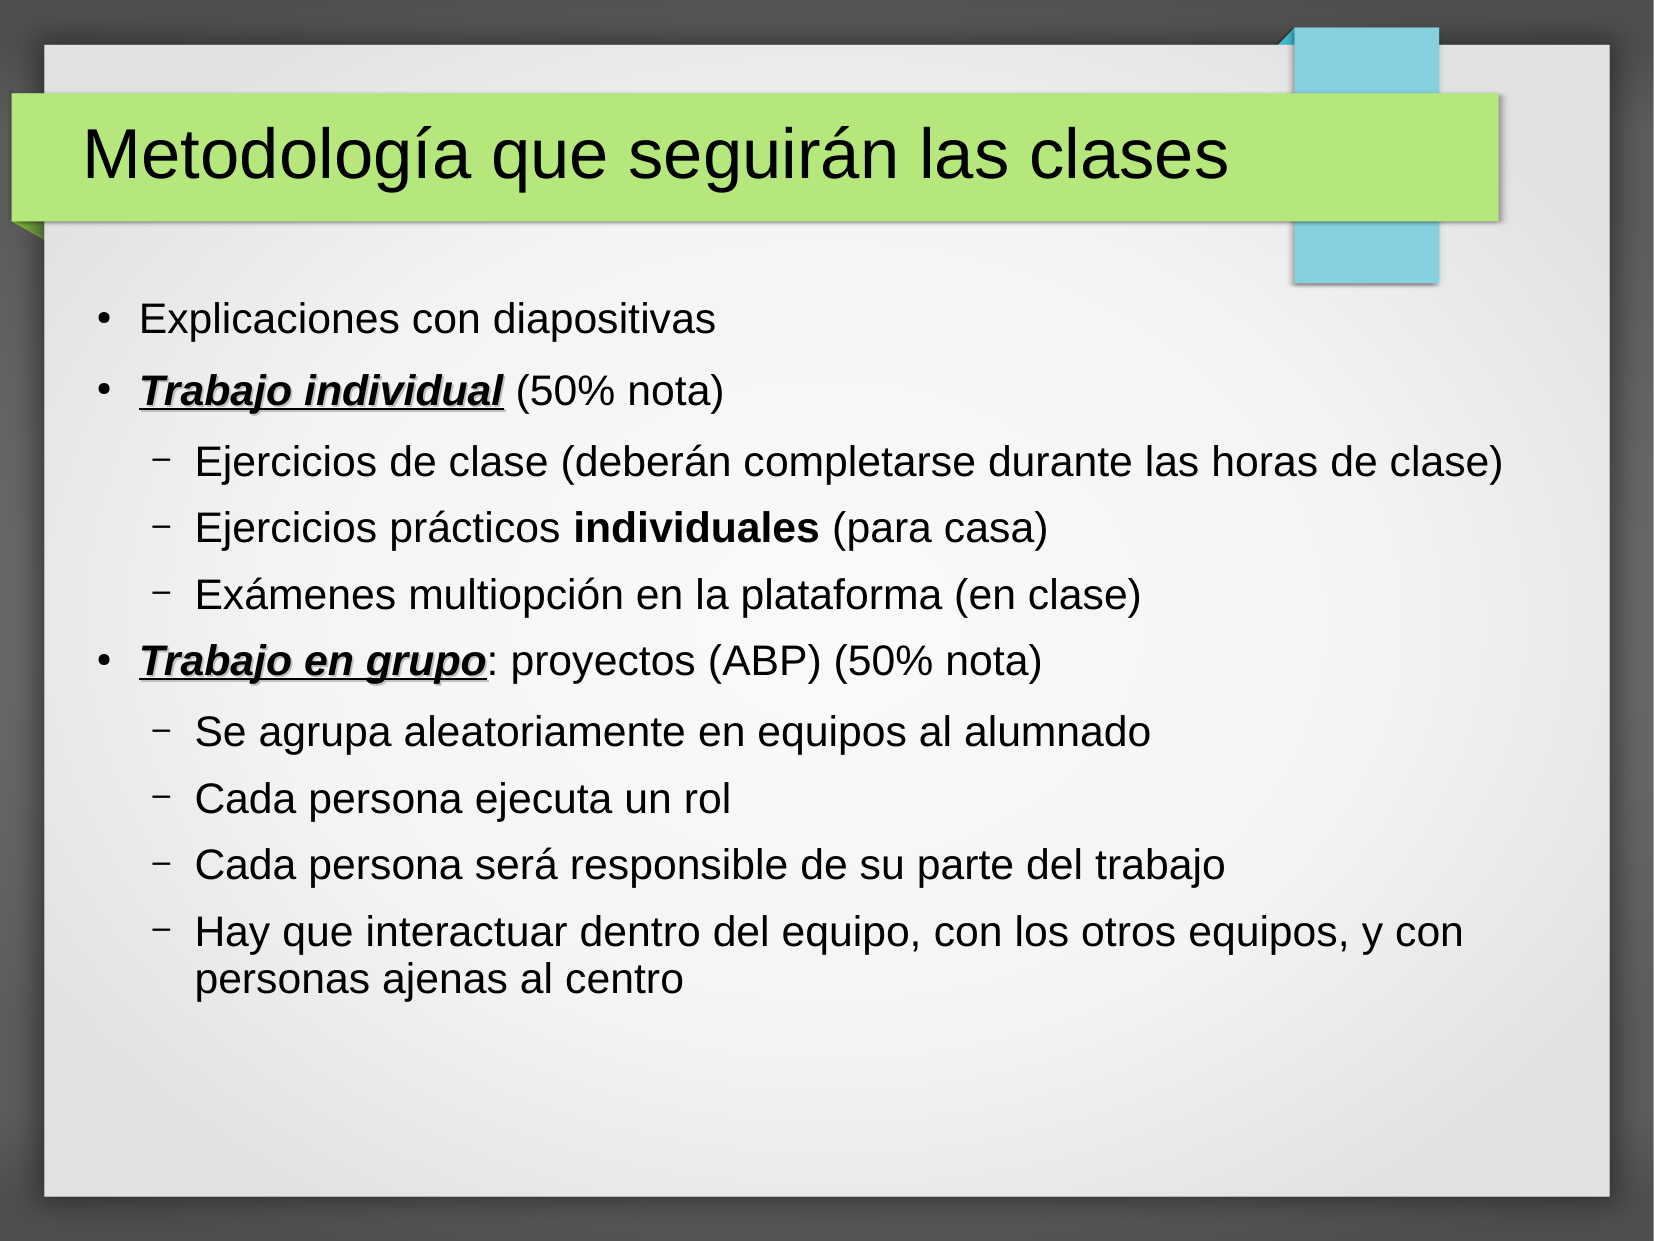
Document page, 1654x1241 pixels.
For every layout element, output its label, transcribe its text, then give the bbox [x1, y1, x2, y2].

title Metodología que seguirán las clases [82, 94, 1264, 213]
picture [0, 0, 1654, 1241]
list Explicaciones con diapositivas Trabajo individual (50% nota) Ejercicios de clase (deberán completarse durante las horas de clase) Ejercicios prácticos individuales (para casa) Exámenes multiopción en la plataforma (en clase) Trabajo en grupo: proyectos (ABP) (50% nota) Se agrupa aleatoriamente en equipos al alumnado Cada persona ejecuta un rol Cada persona será responsible de su parte del trabajo Hay que interactuar dentro del equipo, con los otros equipos, y con personas ajenas al centro [82, 295, 1571, 1015]
